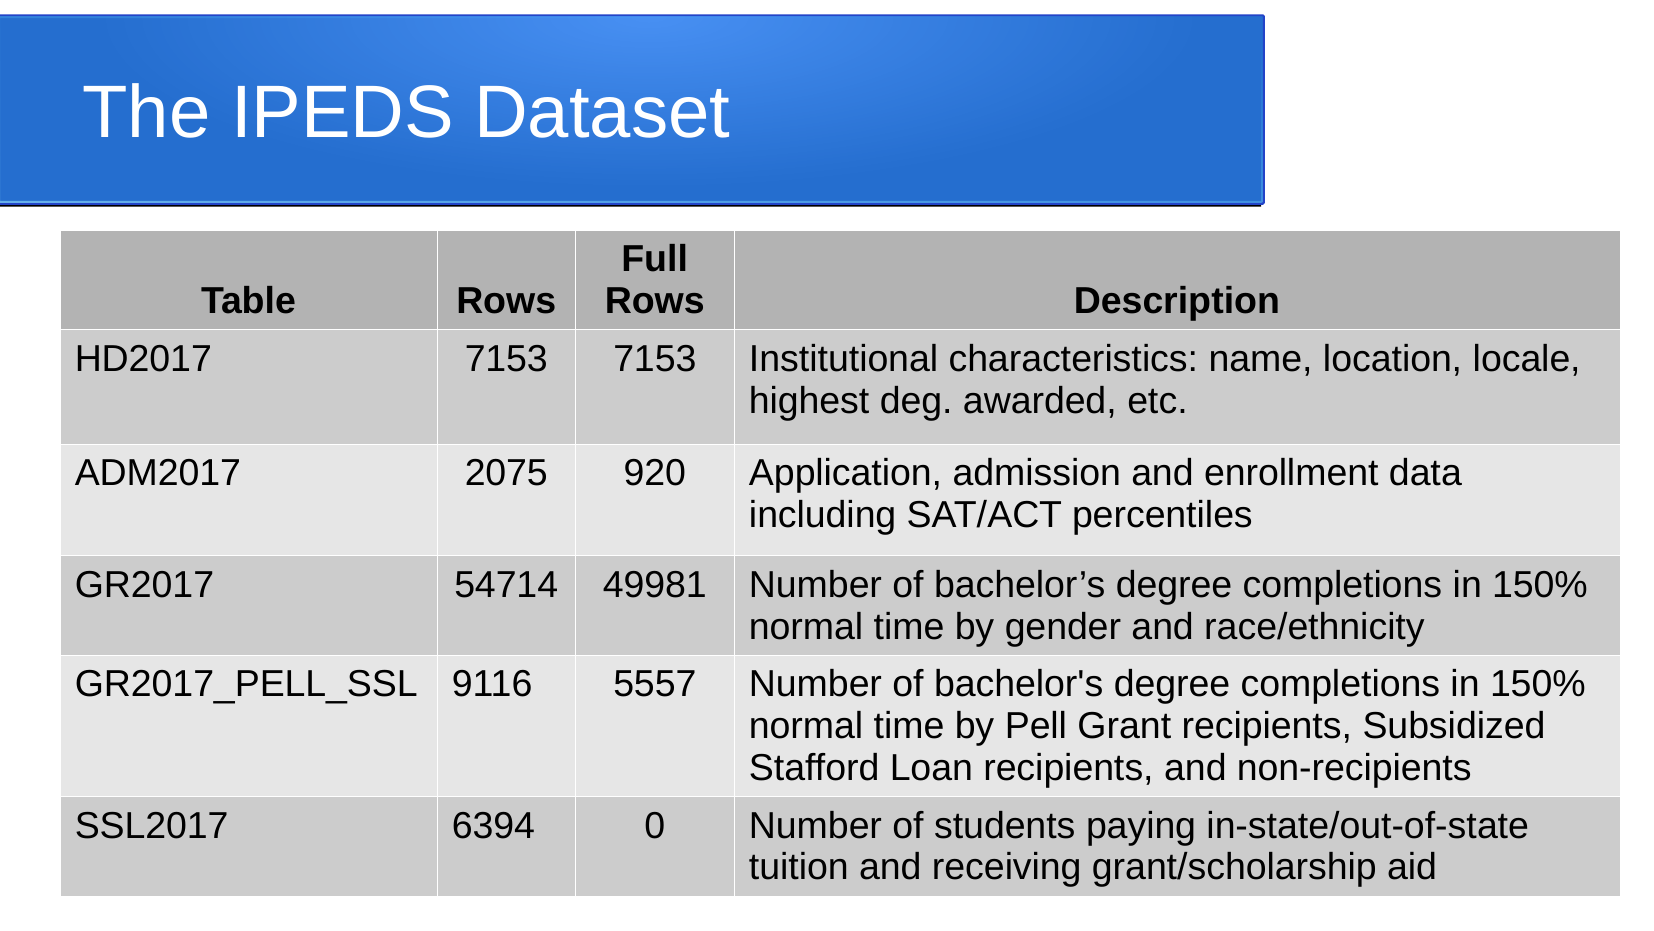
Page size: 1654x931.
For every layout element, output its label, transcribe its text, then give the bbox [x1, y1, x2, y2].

table_cell SSL2017 [61, 797, 437, 896]
table_cell Institutional characteristics: name, location, locale, highest deg. awarded, etc. [735, 330, 1620, 444]
table_header Full Rows [576, 231, 734, 329]
table_cell 6394 [438, 797, 575, 896]
table_cell GR2017_PELL_SSL [61, 656, 437, 796]
table_cell HD2017 [61, 330, 437, 444]
table_cell 54714 [438, 556, 575, 655]
table_header Table [61, 231, 437, 329]
table_header Description [735, 231, 1620, 329]
table_cell 5557 [576, 656, 734, 796]
table_cell Application, admission and enrollment data including SAT/ACT percentiles [735, 445, 1620, 555]
table_cell 920 [576, 445, 734, 555]
table_cell 7153 [438, 330, 575, 444]
table_cell 0 [576, 797, 734, 896]
table_cell Number of bachelor's degree completions in 150% normal time by Pell Grant recipients, Subsidized Stafford Loan recipients, and non-recipients [735, 656, 1620, 796]
table_cell 49981 [576, 556, 734, 655]
table_cell Number of bachelor’s degree completions in 150% normal time by gender and race/ethnicity [735, 556, 1620, 655]
table_header Rows [438, 231, 575, 329]
table_cell GR2017 [61, 556, 437, 655]
title The IPEDS Dataset [82, 35, 1235, 189]
table_cell ADM2017 [61, 445, 437, 555]
table_cell 2075 [438, 445, 575, 555]
table_cell 9116 [438, 656, 575, 796]
table_cell 7153 [576, 330, 734, 444]
table_cell Number of students paying in-state/out-of-state tuition and receiving grant/scholarship aid [735, 797, 1620, 896]
